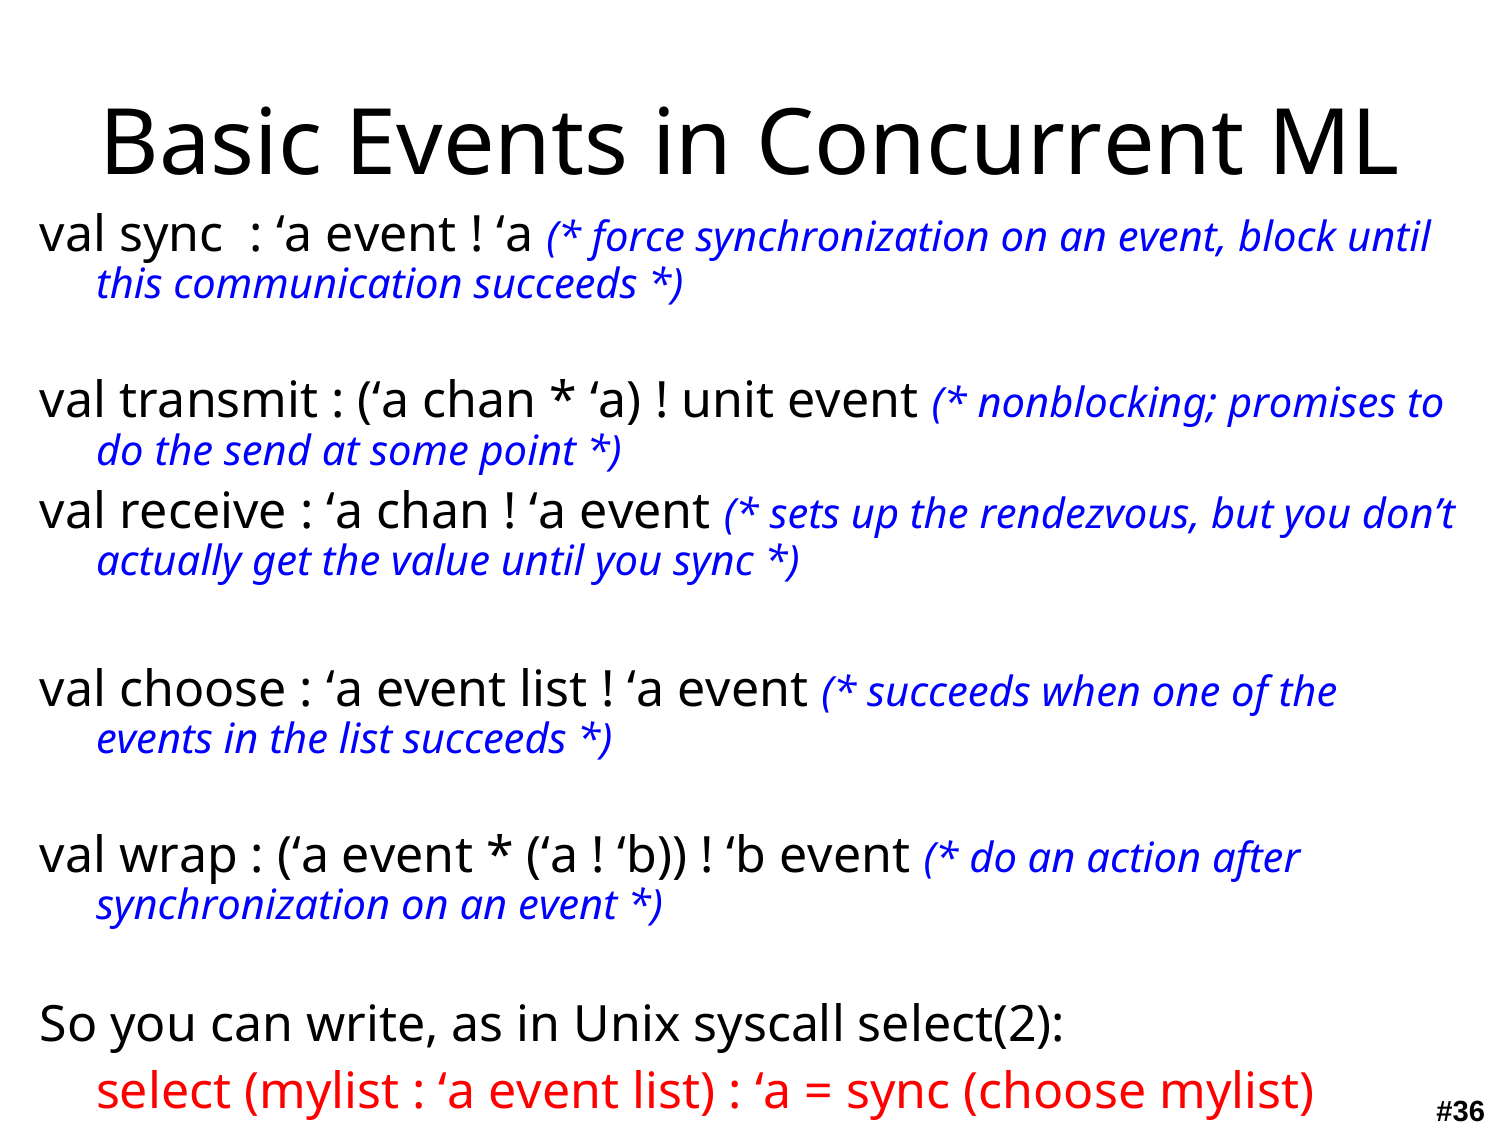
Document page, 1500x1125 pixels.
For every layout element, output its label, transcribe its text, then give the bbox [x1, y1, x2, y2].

list val sync : ‘a event ! ‘a (* force synchronization on an event, block until this communication succeeds *) val transmit : (‘a chan * ‘a) ! unit event (* nonblocking; promises to do the send at some point *) val receive : ‘a chan ! ‘a event (* sets up the rendezvous, but you don’t actually get the value until you sync *) val choose : ‘a event list ! ‘a event (* succeeds when one of the events in the list succeeds *) val wrap : (‘a event * (‘a ! ‘b)) ! ‘b event (* do an action after synchronization on an event *) So you can write, as in Unix syscall select(2): select (mylist : ‘a event list) : ‘a = sync (choose mylist) [24, 199, 1476, 1038]
title Basic Events in Concurrent ML [24, 45, 1476, 199]
